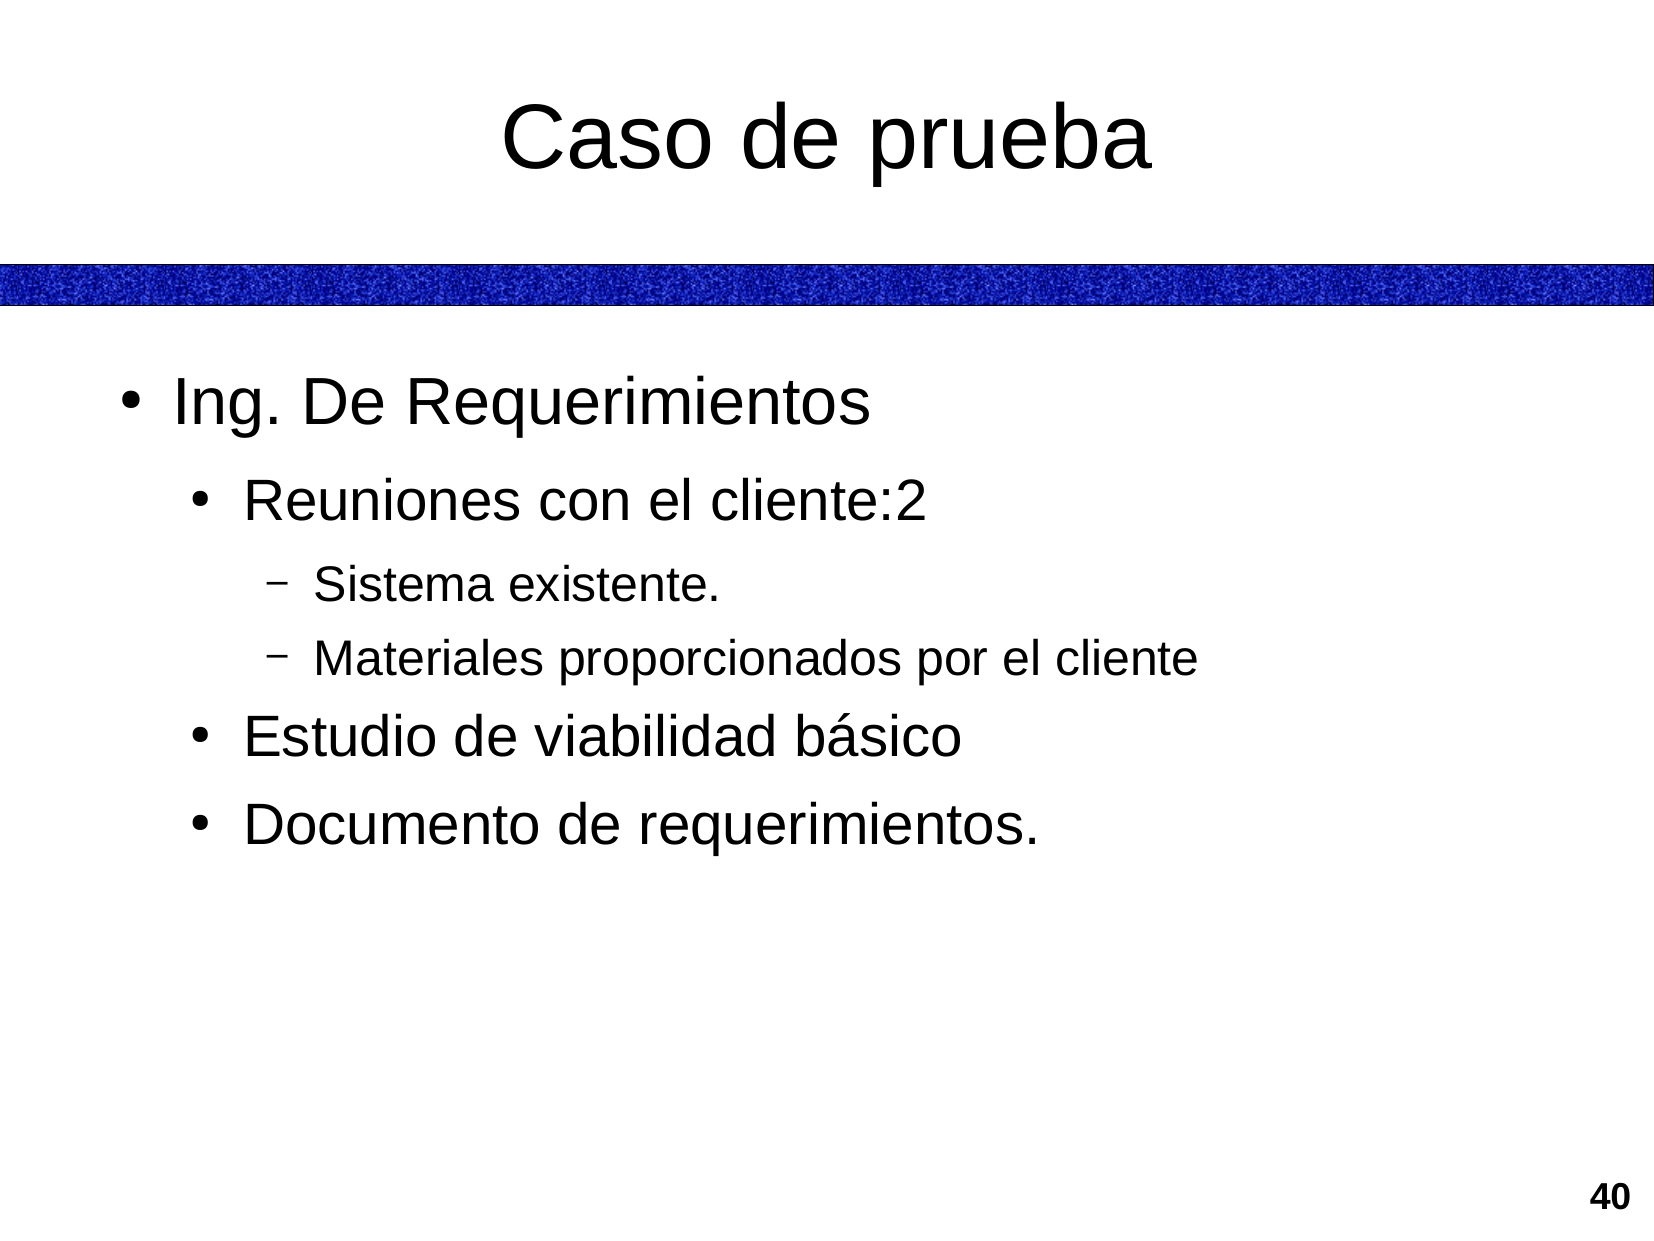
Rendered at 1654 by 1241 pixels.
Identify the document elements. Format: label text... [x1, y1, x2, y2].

picture [0, 265, 1653, 305]
list Ing. De Requerimientos Reuniones con el cliente:2 Sistema existente. Materiales proporcionados por el cliente Estudio de viabilidad básico Documento de requerimientos. [101, 363, 1549, 1168]
title Caso de prueba [58, 21, 1595, 253]
text_box <número> [1575, 1168, 1654, 1240]
